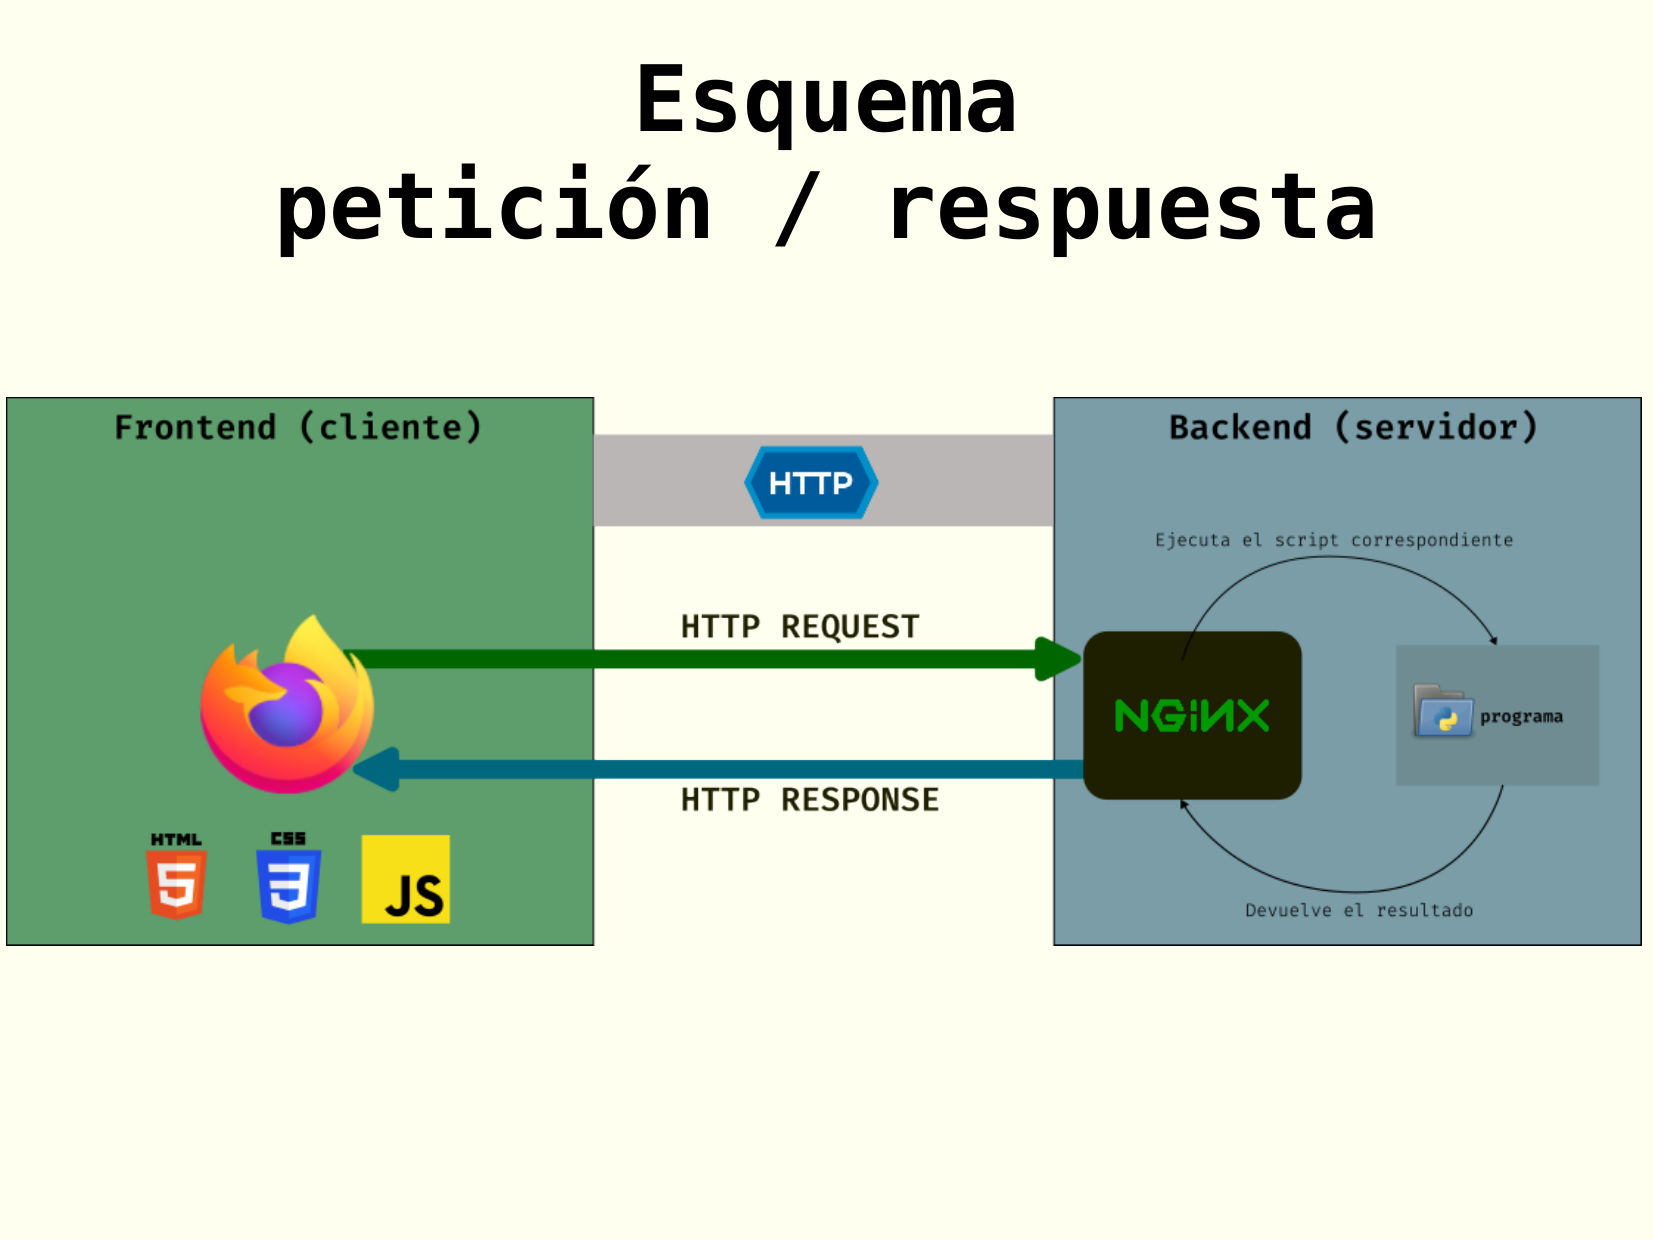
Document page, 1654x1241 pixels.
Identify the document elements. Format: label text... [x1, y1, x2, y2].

title Esquema petición / respuesta [82, 45, 1571, 261]
picture [6, 397, 1642, 946]
